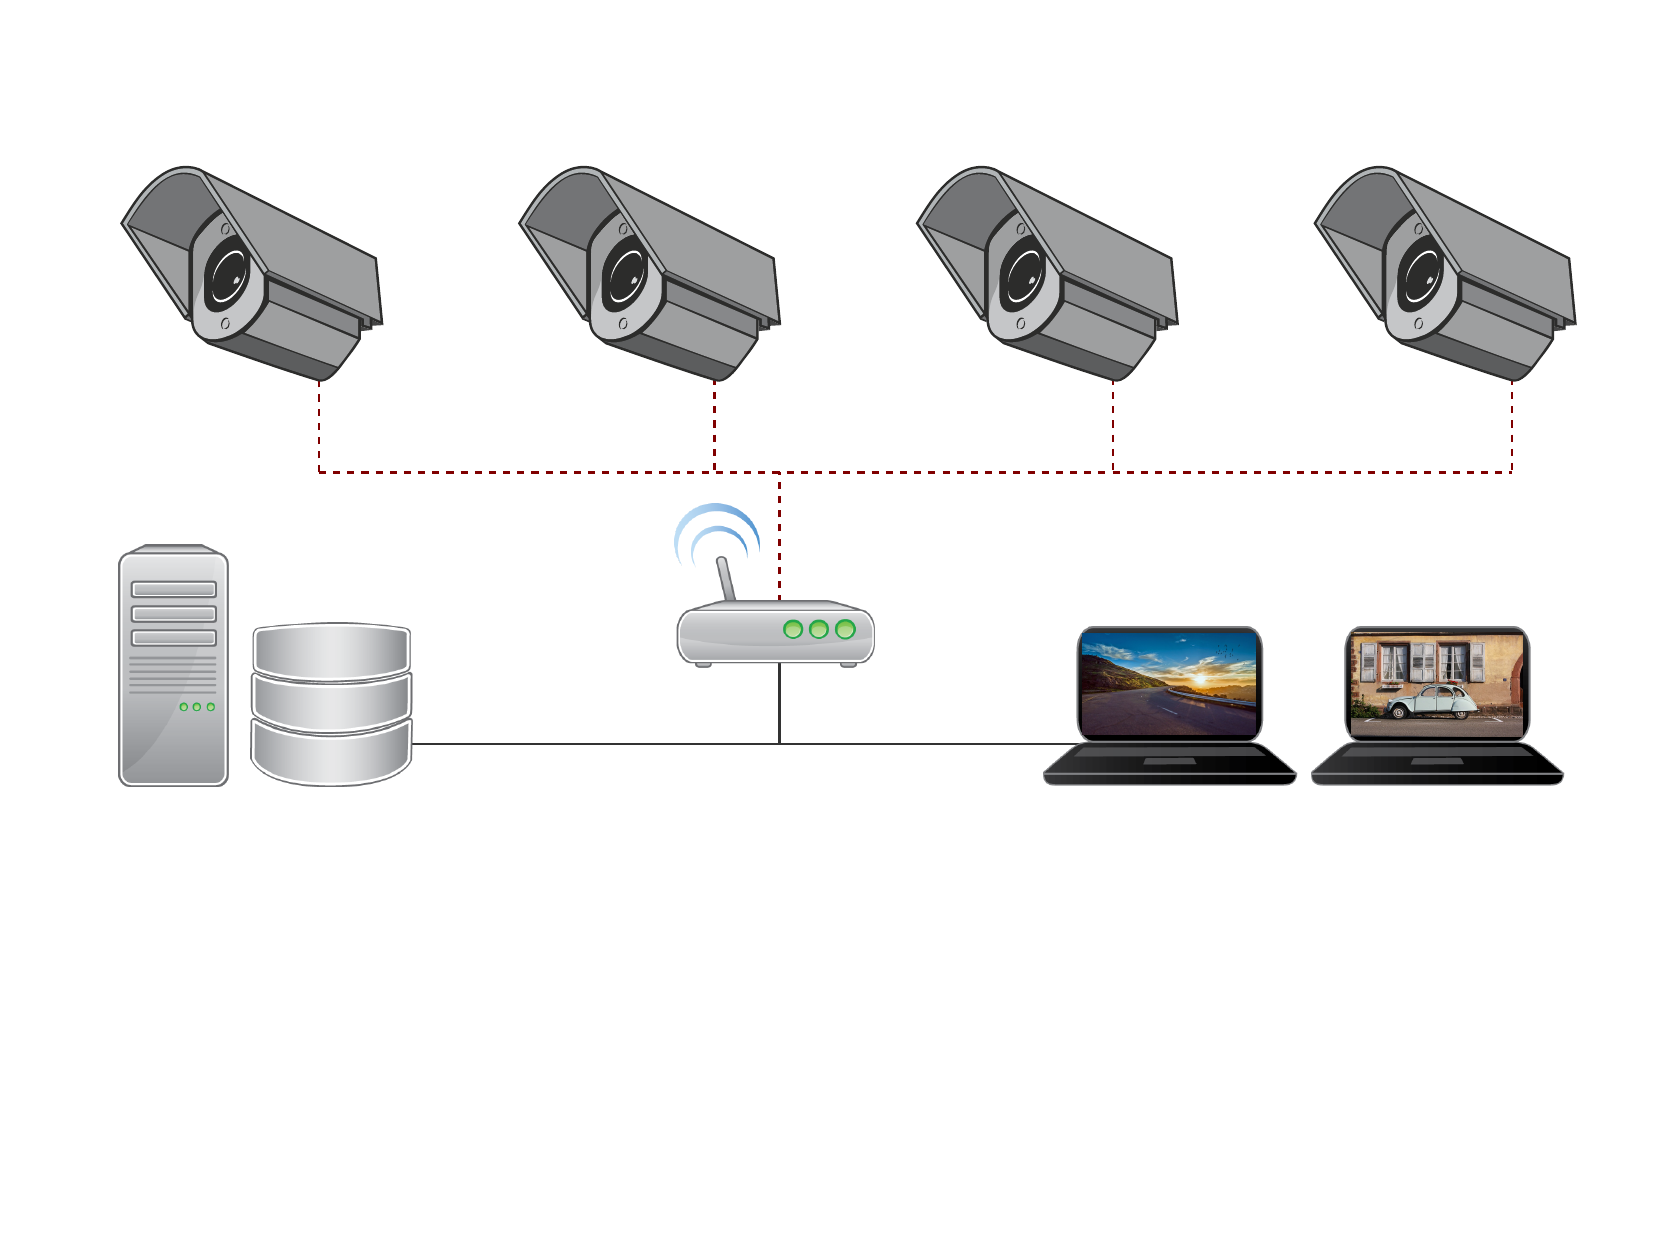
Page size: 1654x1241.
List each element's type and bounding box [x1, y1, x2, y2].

picture [517, 165, 782, 382]
picture [120, 165, 384, 382]
picture [250, 622, 413, 787]
picture [674, 503, 875, 668]
picture [118, 544, 229, 787]
picture [915, 165, 1179, 382]
picture [1313, 165, 1577, 382]
picture [1031, 614, 1575, 815]
